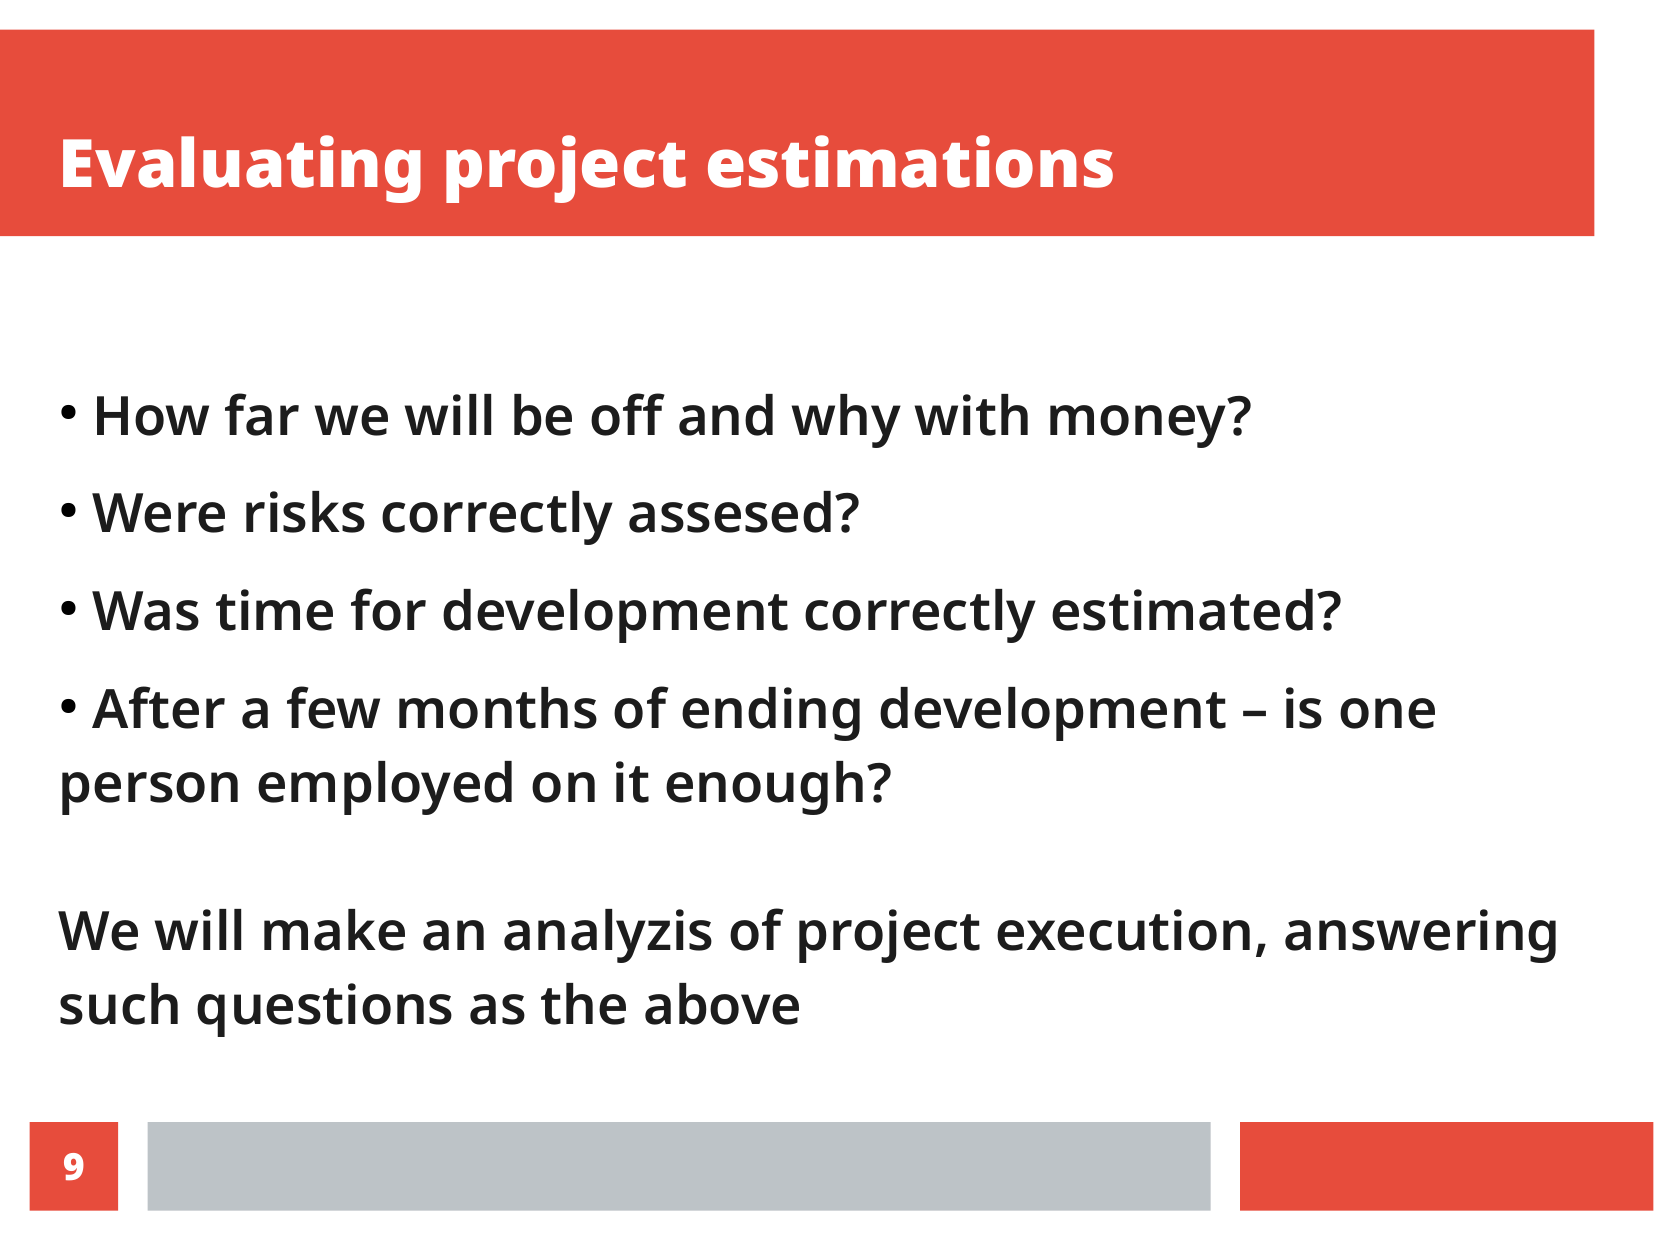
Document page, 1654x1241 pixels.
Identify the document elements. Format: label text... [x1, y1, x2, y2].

list How far we will be off and why with money? Were risks correctly assesed? Was time for development correctly estimated? After a few months of ending development – is one person employed on it enough? We will make an analyzis of project execution, answering such questions as the above [59, 324, 1565, 1093]
title Evaluating project estimations [59, 59, 1595, 207]
